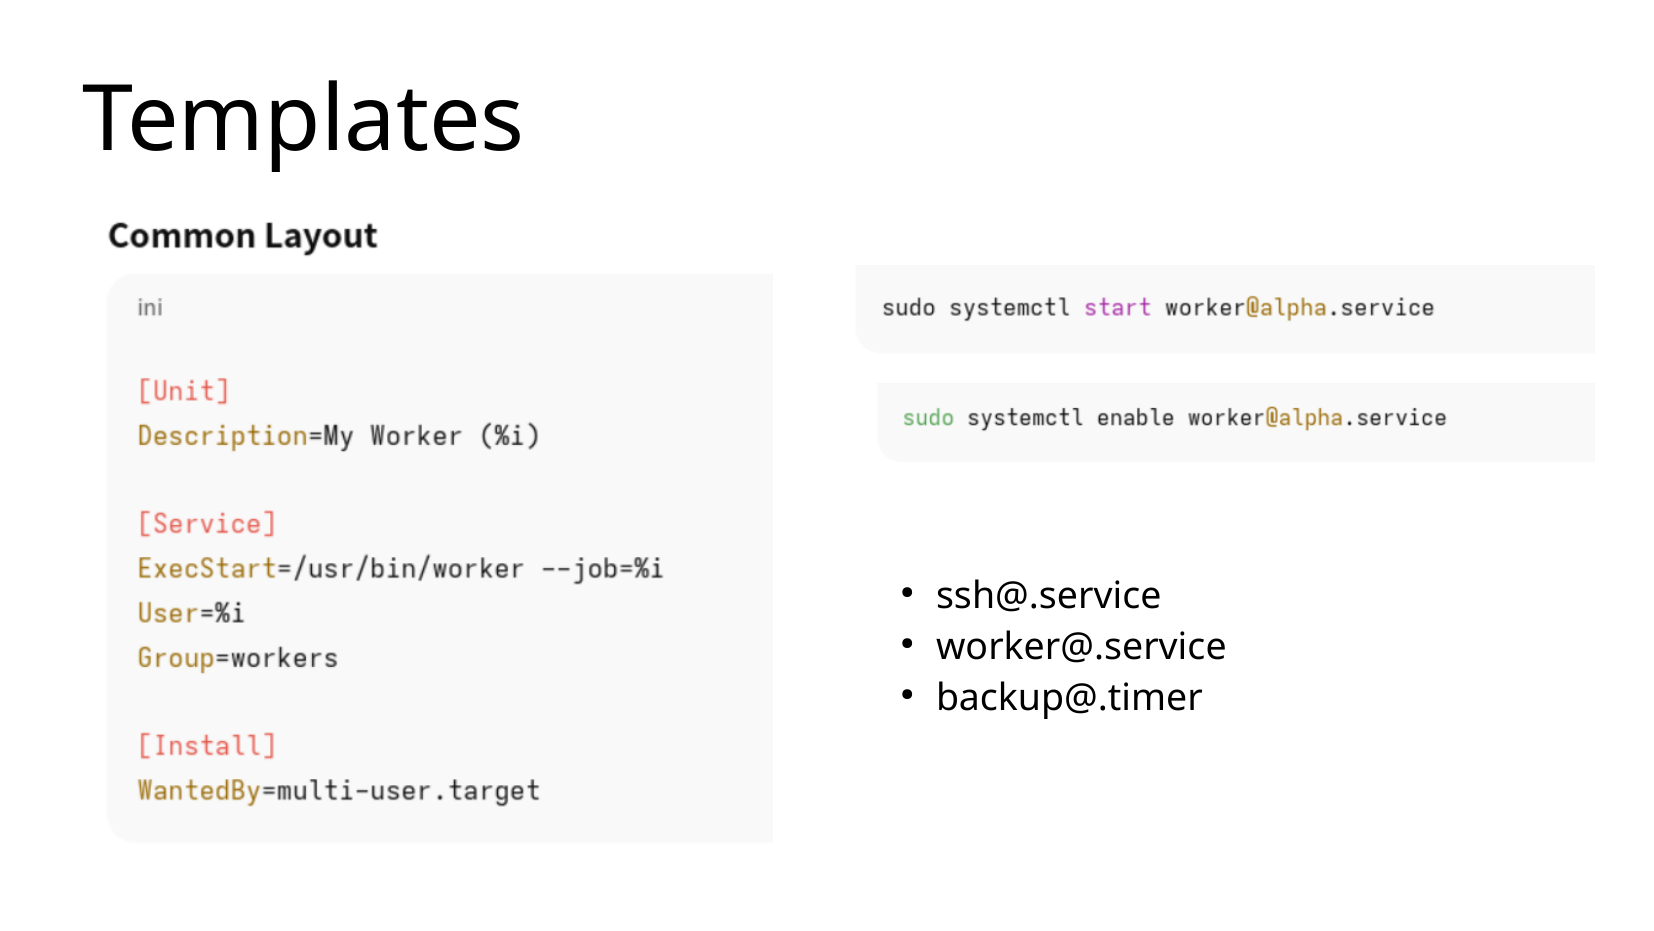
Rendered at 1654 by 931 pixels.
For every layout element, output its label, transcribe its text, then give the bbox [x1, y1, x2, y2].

title Templates [82, 37, 1571, 193]
picture [826, 265, 1595, 358]
picture [856, 383, 1595, 473]
text_box ssh@.service worker@.service backup@.timer [885, 561, 1565, 857]
picture [88, 218, 773, 857]
